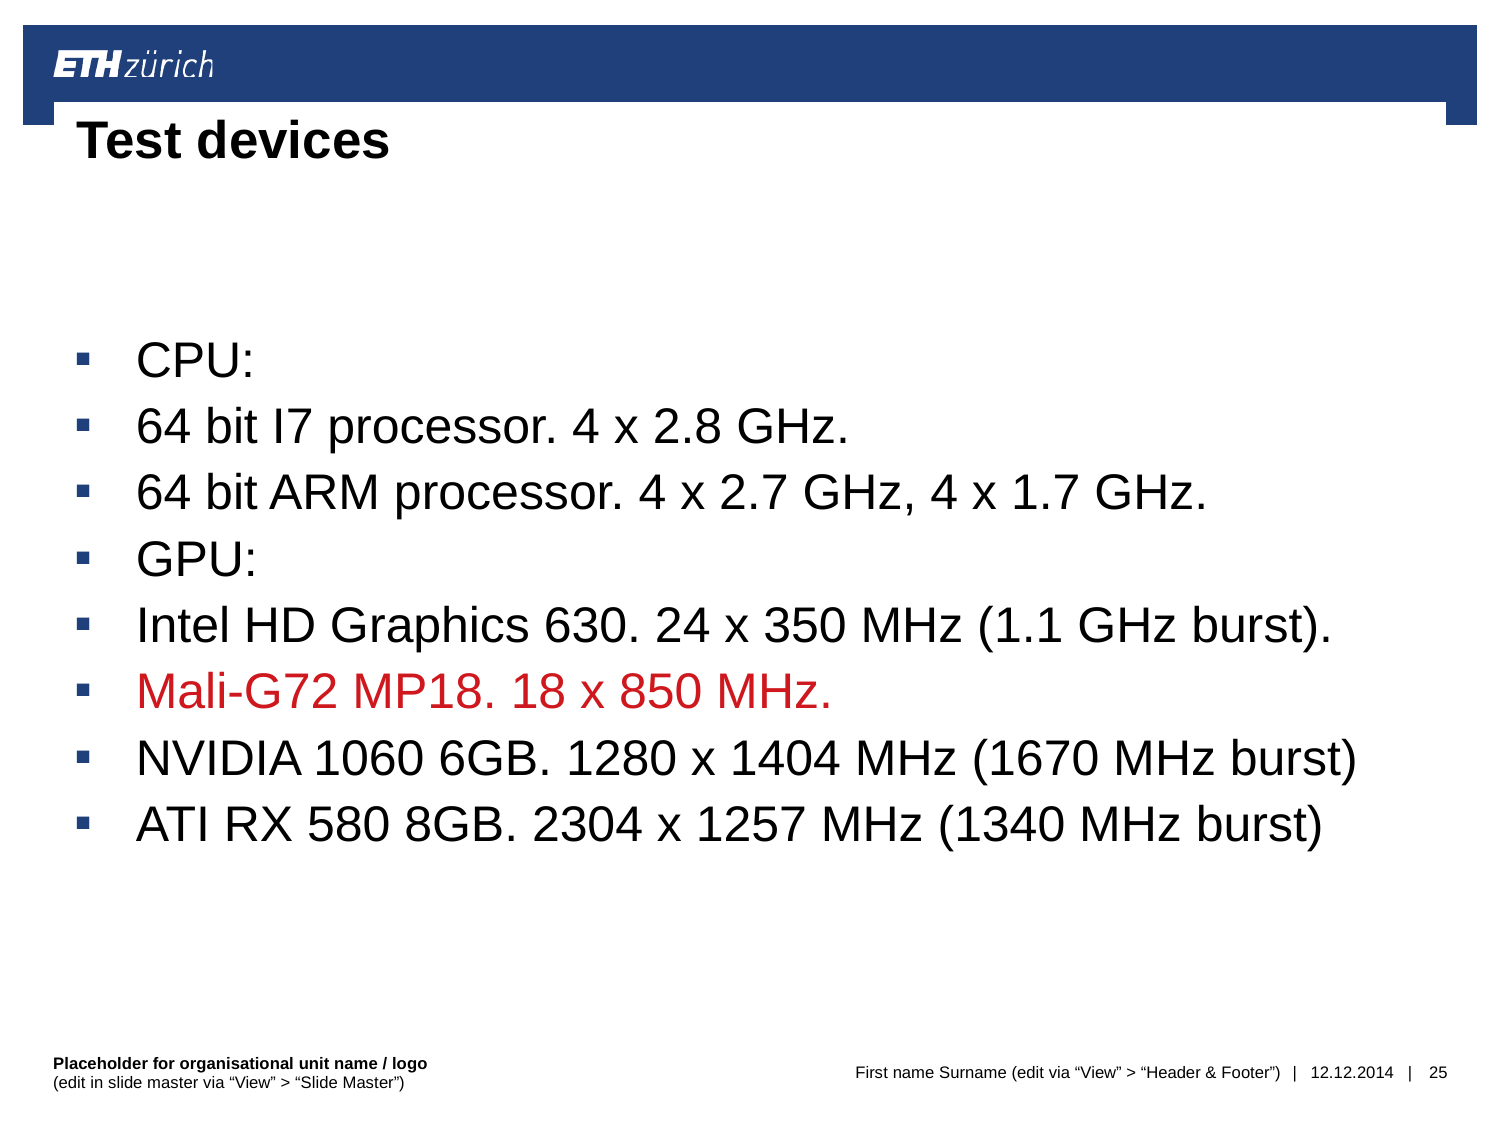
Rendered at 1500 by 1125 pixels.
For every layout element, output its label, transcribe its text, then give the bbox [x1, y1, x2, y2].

title Test devices [53, 101, 1447, 262]
list CPU: 64 bit I7 processor. 4 x 2.8 GHz. 64 bit ARM processor. 4 x 2.7 GHz, 4 x 1.7 GHz. GPU: Intel HD Graphics 630. 24 x 350 MHz (1.1 GHz burst). Mali-G72 MP18. 18 x 850 MHz. NVIDIA 1060 6GB. 1280 x 1404 MHz (1670 MHz burst) ATI RX 580 8GB. 2304 x 1257 MHz (1340 MHz burst) [53, 331, 1447, 1023]
